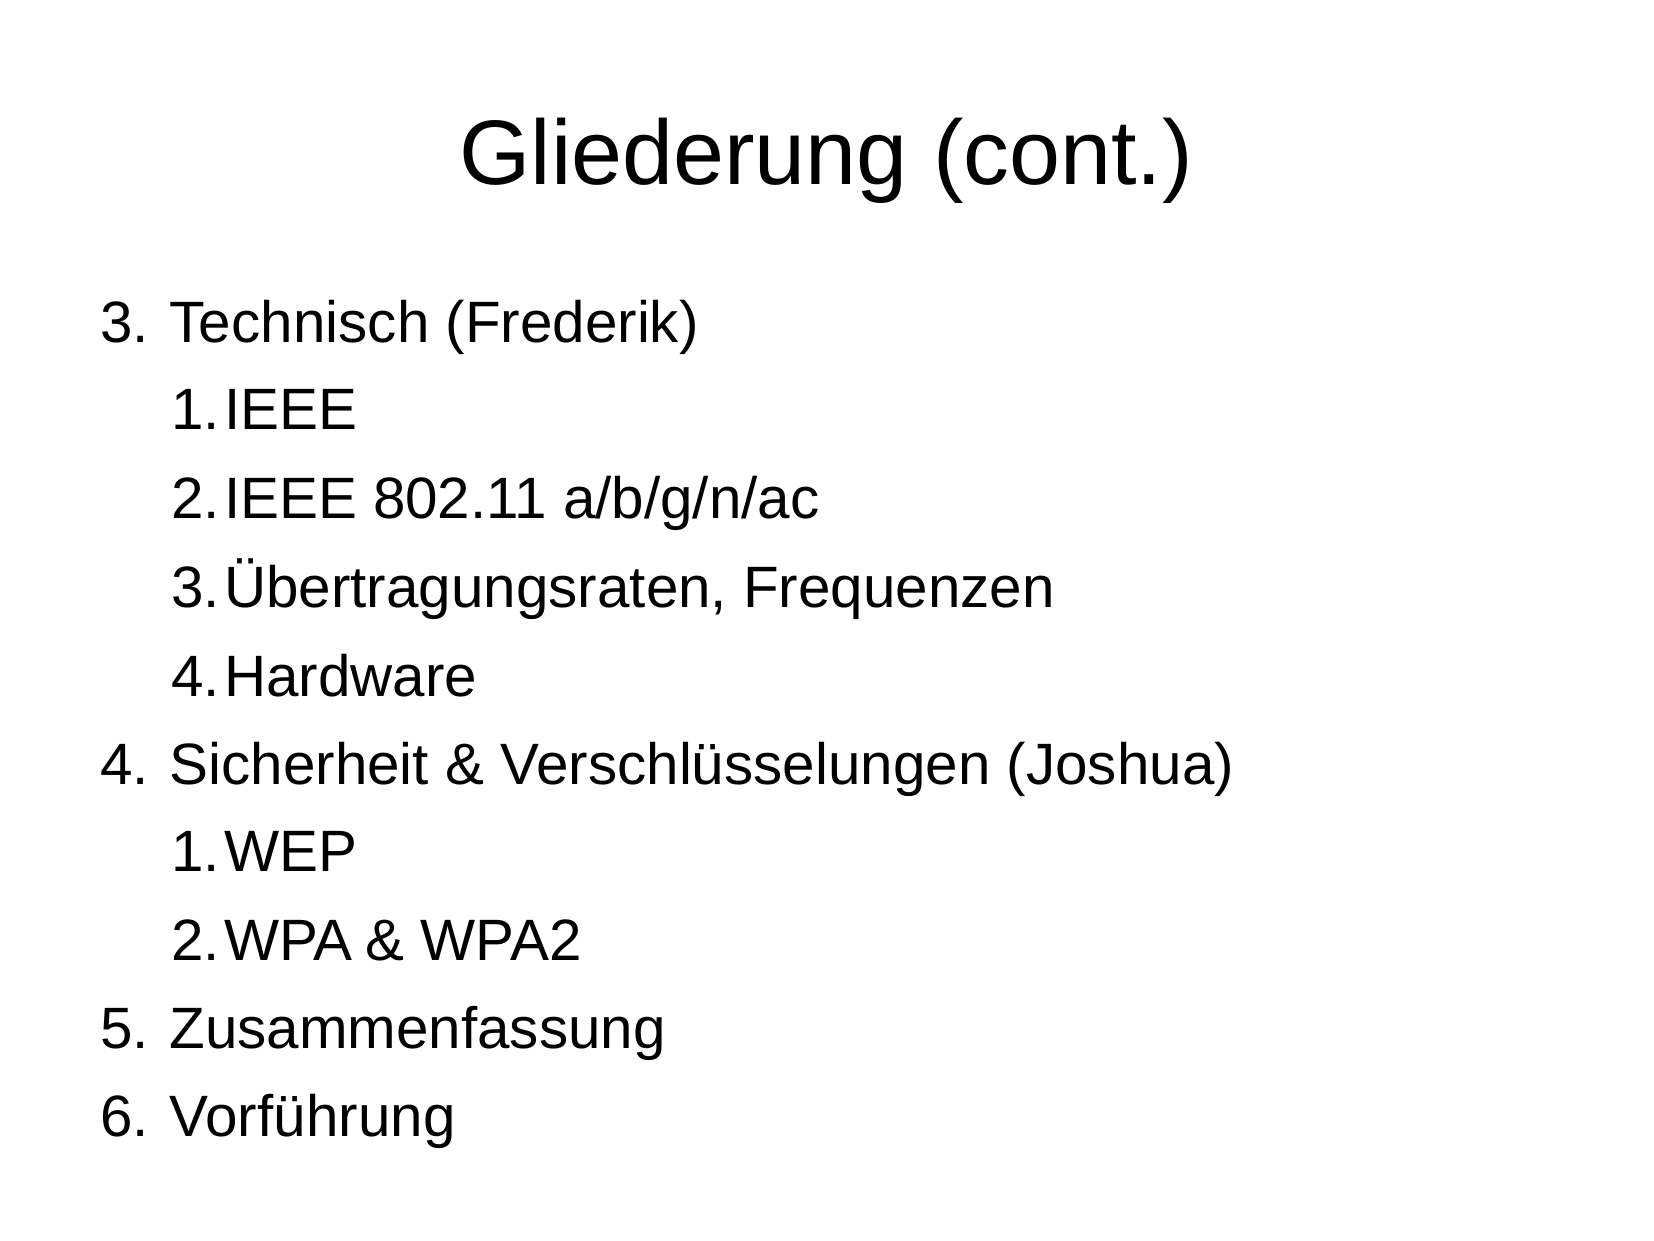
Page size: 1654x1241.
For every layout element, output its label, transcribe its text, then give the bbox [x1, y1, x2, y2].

list Technisch (Frederik) IEEE IEEE 802.11 a/b/g/n/ac Übertragungsraten, Frequenzen Hardware Sicherheit & Verschlüsselungen (Joshua) WEP WPA & WPA2 Zusammenfassung Vorführung [82, 290, 1571, 1158]
title Gliederung (cont.) [82, 49, 1571, 257]
